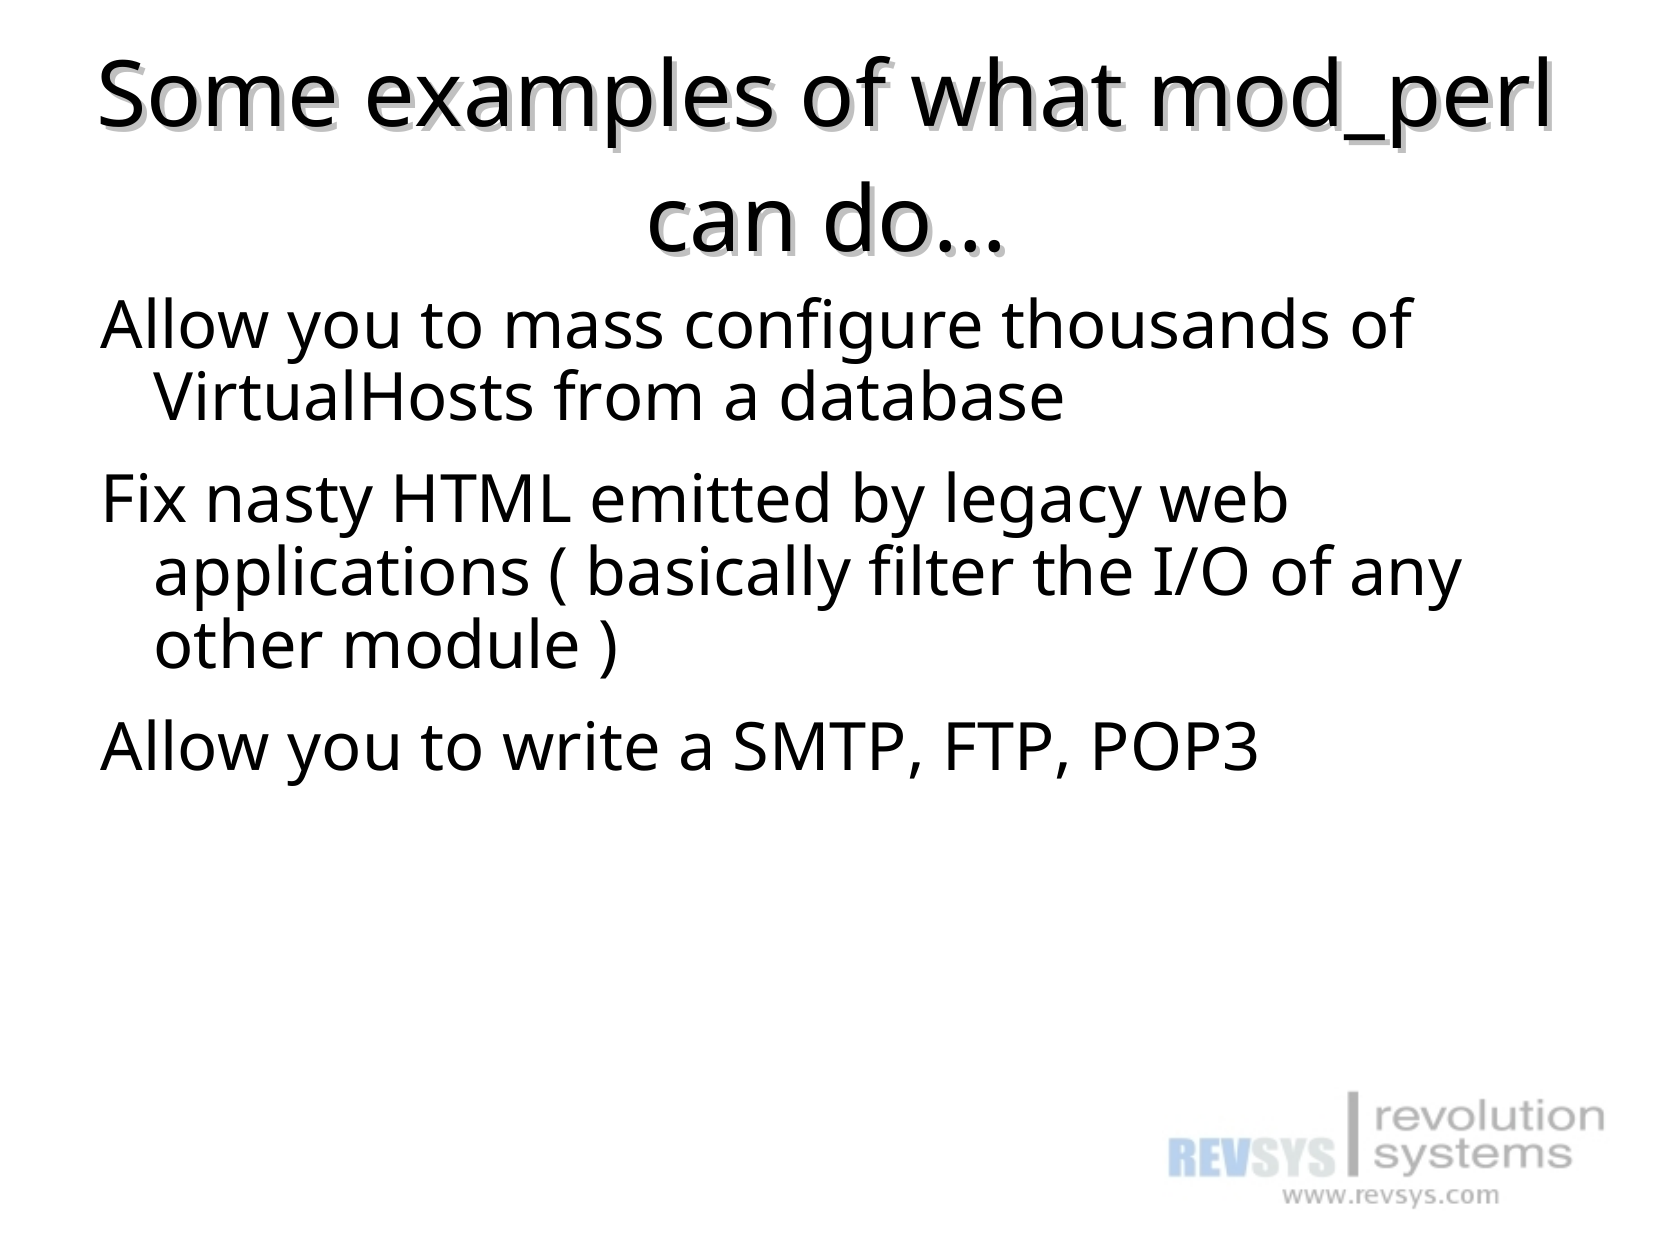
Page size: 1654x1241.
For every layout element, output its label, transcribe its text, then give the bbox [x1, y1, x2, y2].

list Allow you to mass configure thousands of VirtualHosts from a database Fix nasty HTML emitted by legacy web applications ( basically filter the I/O of any other module ) Allow you to write a SMTP, FTP, POP3 [82, 290, 1571, 1109]
picture [1162, 1087, 1613, 1211]
title Some examples of what mod_perl can do... [82, 42, 1571, 264]
